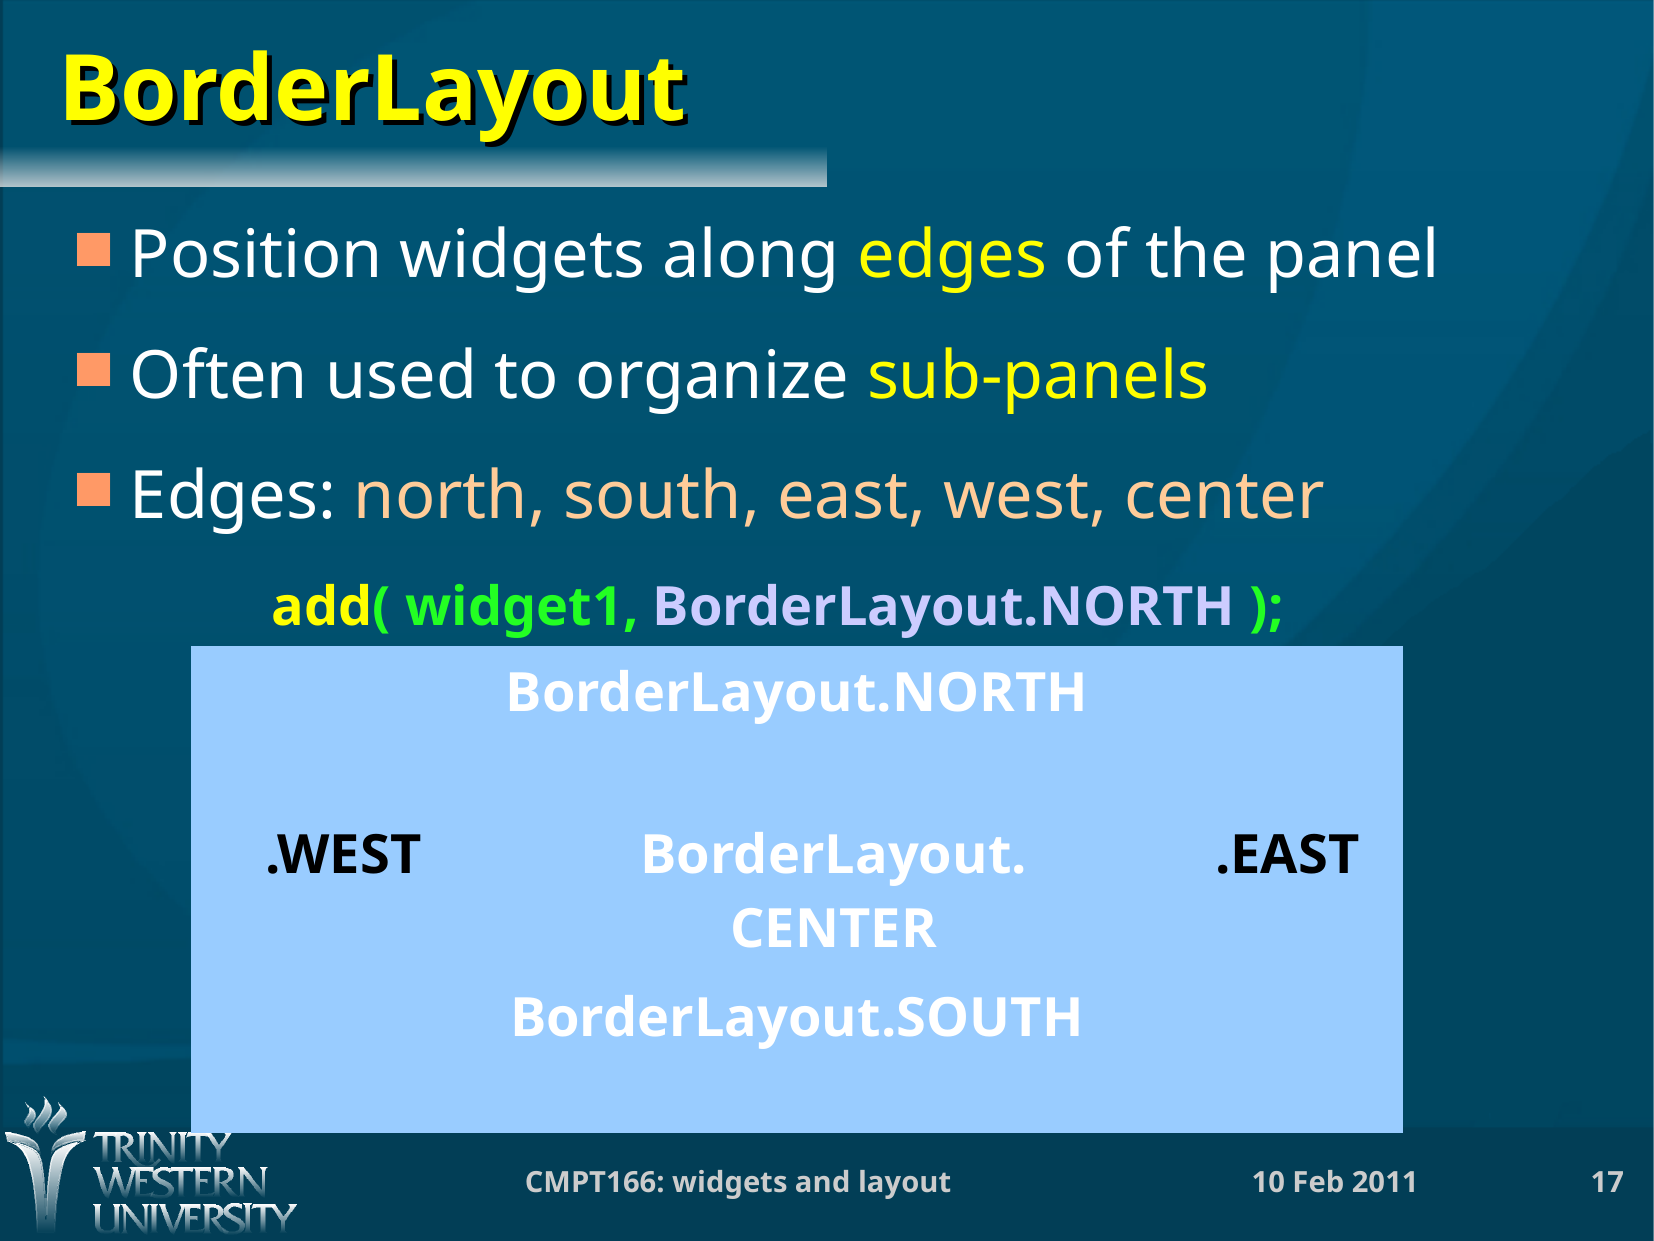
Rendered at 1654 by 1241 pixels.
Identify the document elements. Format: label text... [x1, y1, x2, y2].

table_cell BorderLayout. CENTER [496, 808, 1172, 971]
table_cell BorderLayout.SOUTH [191, 971, 1403, 1134]
title BorderLayout [59, 19, 1595, 148]
table_cell .WEST [191, 808, 496, 971]
table_cell .EAST [1172, 808, 1403, 971]
table_header BorderLayout.NORTH [191, 646, 1403, 808]
list Event classes are in package java.awt.event e.g., the ActionListener interface uses the actionPerformed() method on an ActionEvent object [0, 154, 827, 158]
list Position widgets along edges of the panel Often used to organize sub-panels Edges: north, south, east, west, center add( widget1, BorderLayout.NORTH ); [59, 206, 1625, 1026]
picture [38, 1227, 54, 1232]
